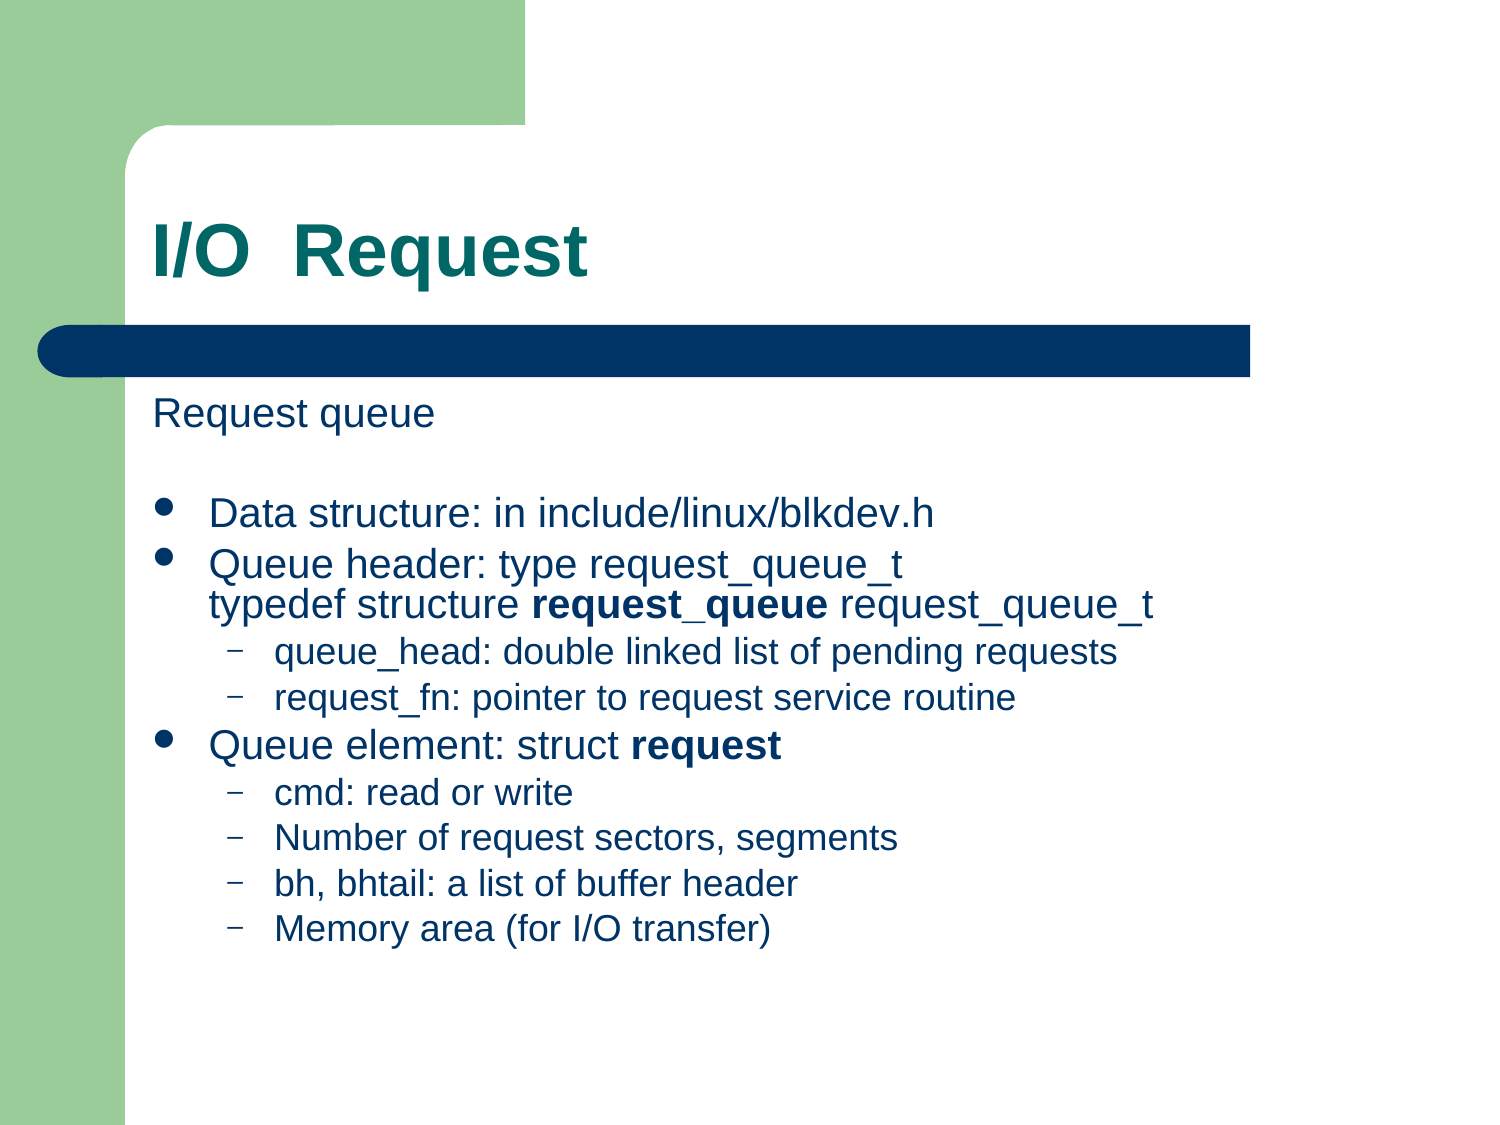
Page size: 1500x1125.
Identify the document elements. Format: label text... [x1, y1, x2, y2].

list Request queue Data structure: in include/linux/blkdev.h Queue header: type request_queue_t typedef structure request_queue request_queue_t queue_head: double linked list of pending requests request_fn: pointer to request service routine Queue element: struct request cmd: read or write Number of request sectors, segments bh, bhtail: a list of buffer header Memory area (for I/O transfer) [137, 387, 1400, 999]
title I/O Request [136, 136, 1414, 301]
